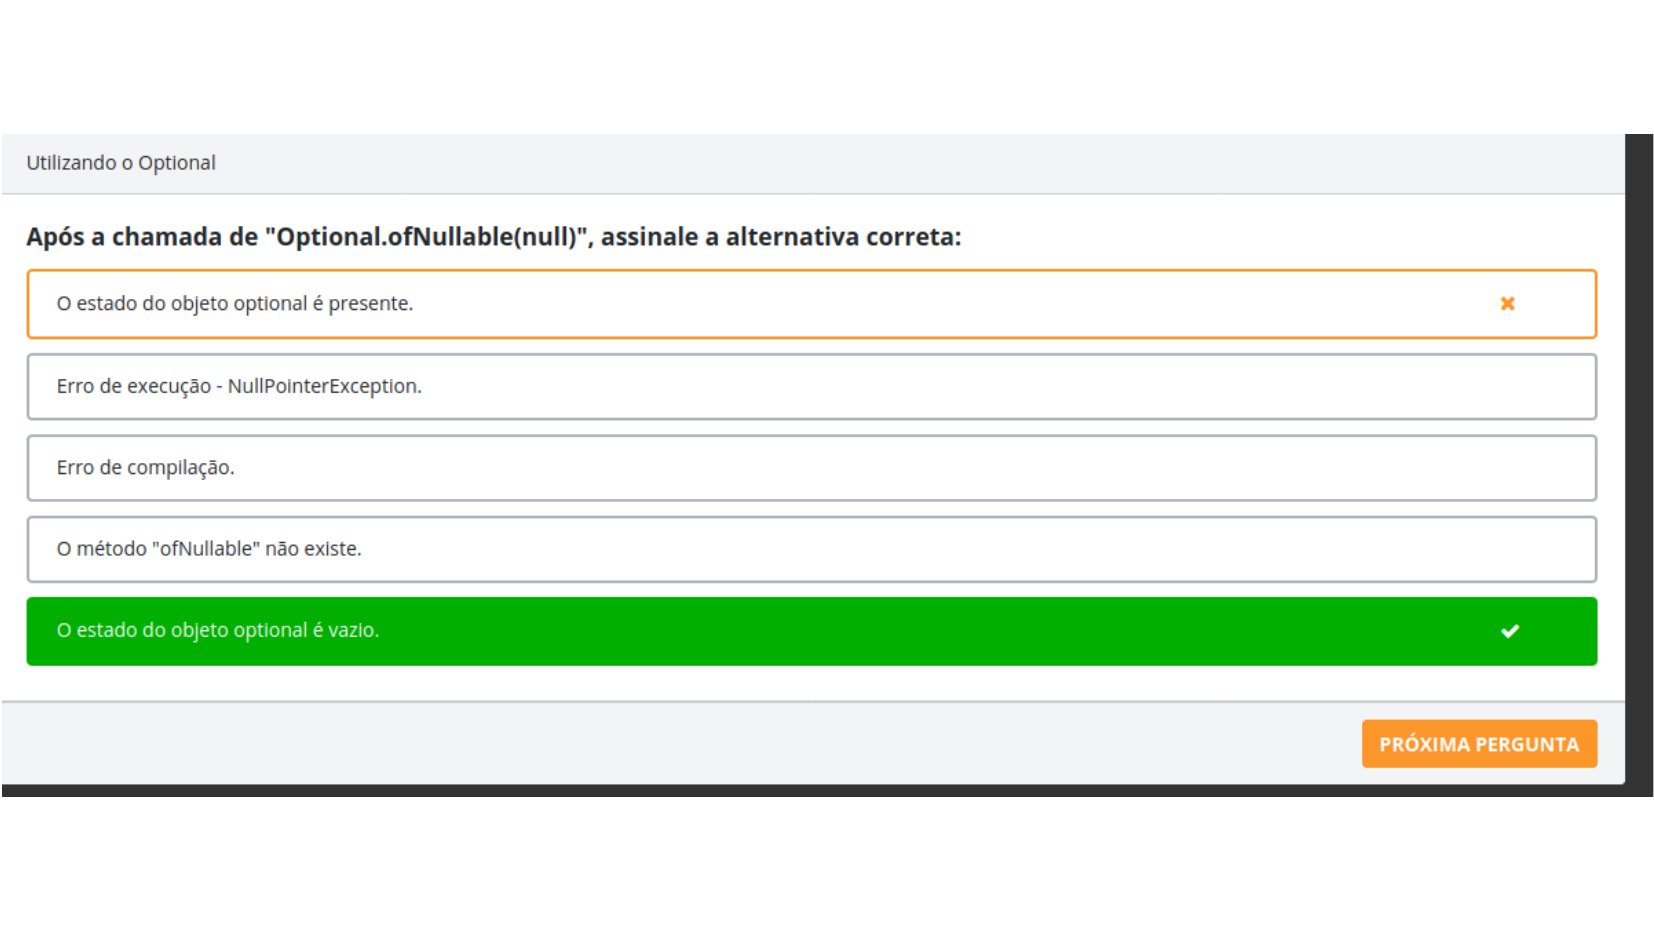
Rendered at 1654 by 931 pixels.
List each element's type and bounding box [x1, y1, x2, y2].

picture [2, 134, 1654, 797]
